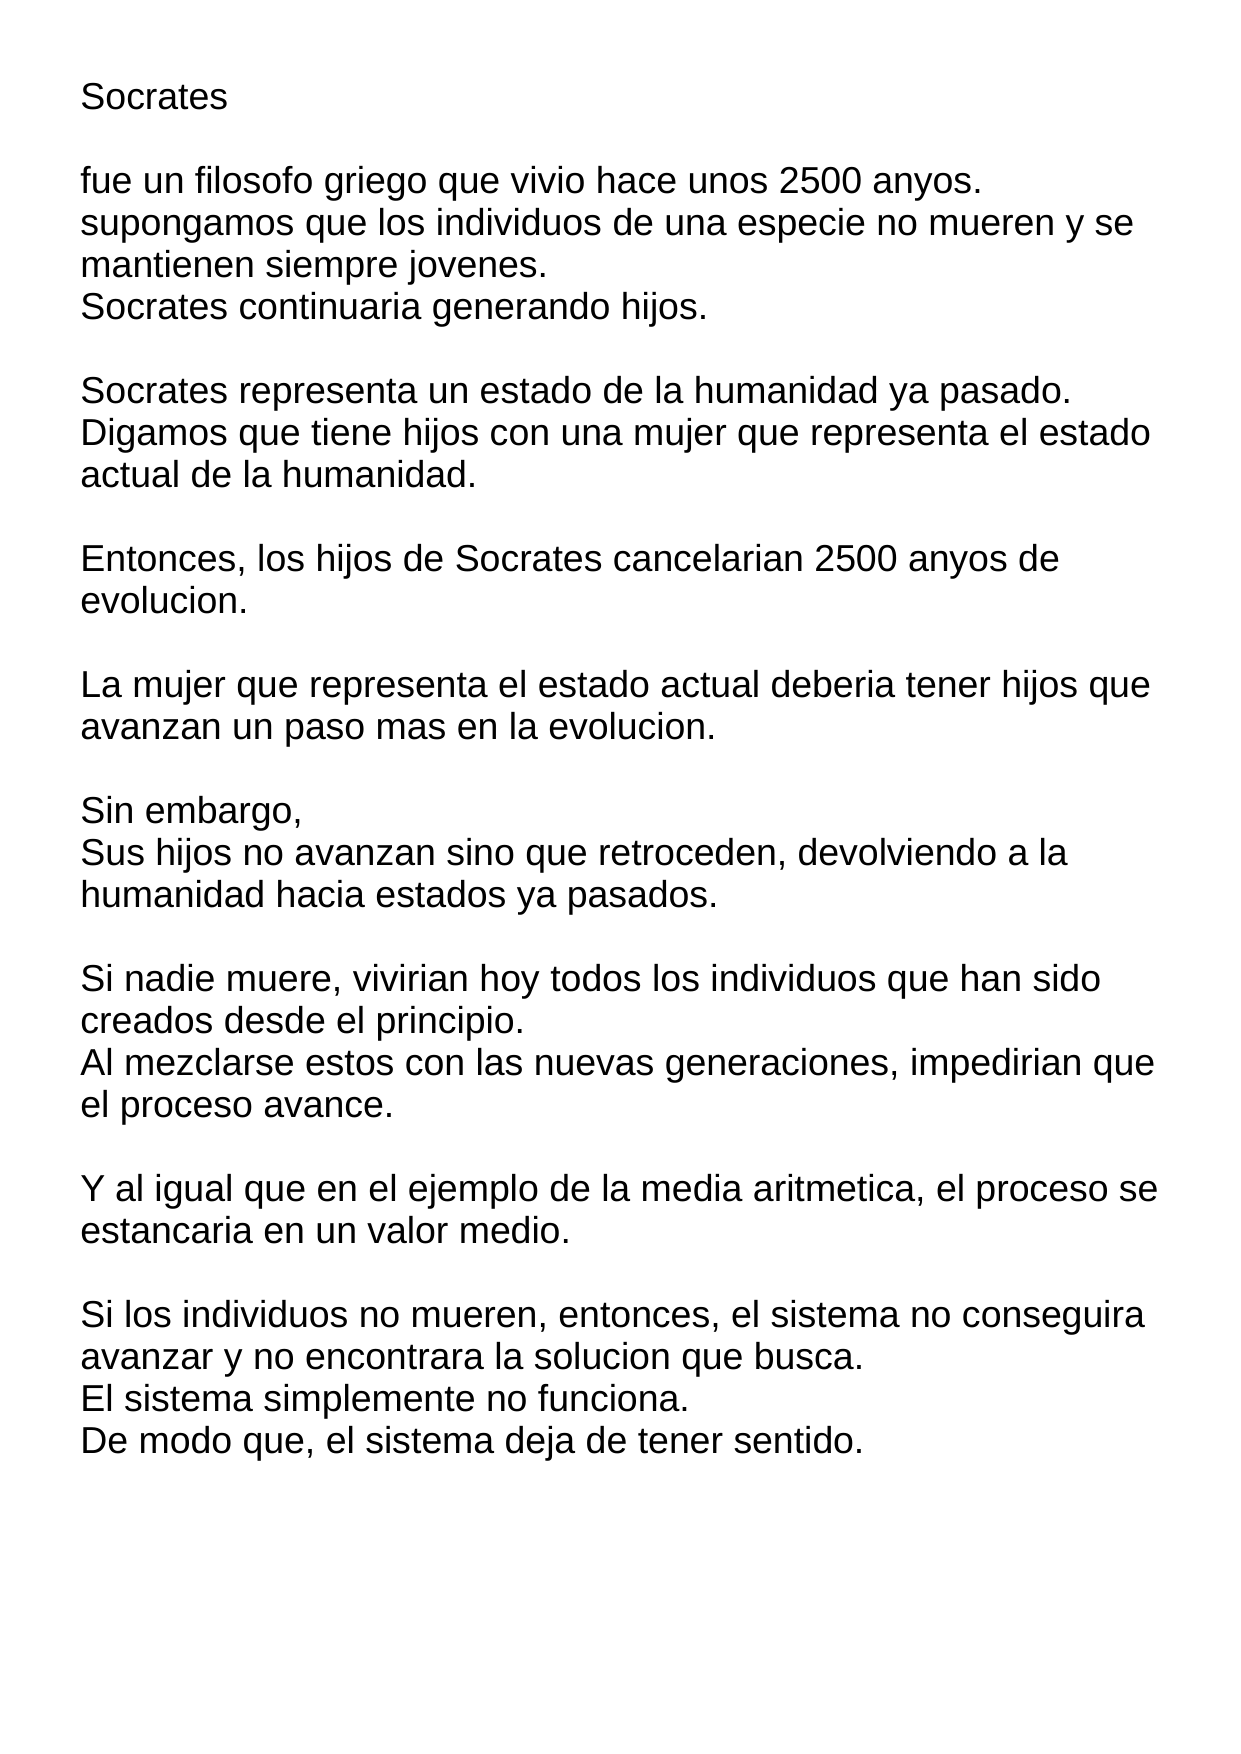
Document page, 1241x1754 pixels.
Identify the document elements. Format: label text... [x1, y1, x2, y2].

text_box Socrates fue un filosofo griego que vivio hace unos 2500 anyos. supongamos que los individuos de una especie no mueren y se mantienen siempre jovenes. Socrates continuaria generando hijos. Socrates representa un estado de la humanidad ya pasado. Digamos que tiene hijos con una mujer que representa el estado actual de la humanidad. Entonces, los hijos de Socrates cancelarian 2500 anyos de evolucion. La mujer que representa el estado actual deberia tener hijos que avanzan un paso mas en la evolucion. Sin embargo, Sus hijos no avanzan sino que retroceden, devolviendo a la humanidad hacia estados ya pasados. Si nadie muere, vivirian hoy todos los individuos que han sido creados desde el principio. Al mezclarse estos con las nuevas generaciones, impedirian que el proceso avance. Y al igual que en el ejemplo de la media aritmetica, el proceso se estancaria en un valor medio. Si los individuos no mueren, entonces, el sistema no conseguira avanzar y no encontrara la solucion que busca. El sistema simplemente no funciona. De modo que, el sistema deja de tener sentido. [65, 68, 1182, 1511]
